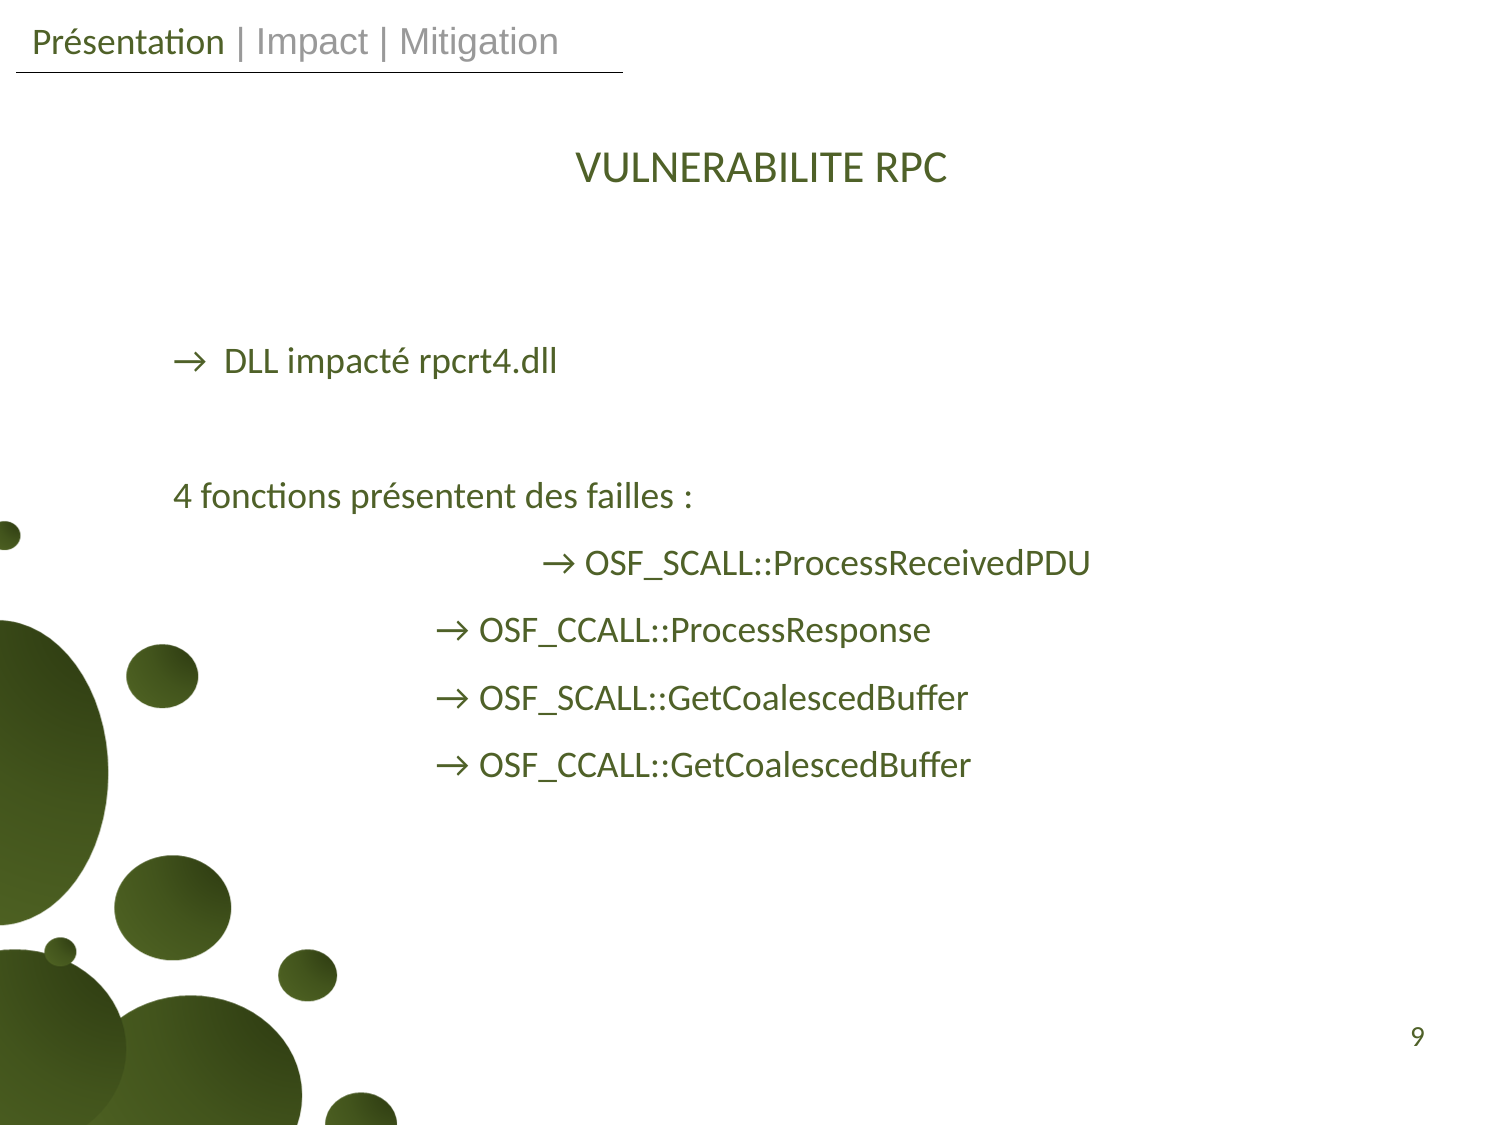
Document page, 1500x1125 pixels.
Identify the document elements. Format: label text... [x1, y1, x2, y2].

picture [0, 520, 398, 1125]
text_box VULNERABILITE RPC → DLL impacté rpcrt4.dll 4 fonctions présentent des failles : → OSF_SCALL::ProcessReceivedPDU → OSF_CCALL::ProcessResponse → OSF_SCALL::GetCoalescedBuffer → OSF_CCALL::GetCoalescedBuffer [173, 148, 1351, 845]
text_box Présentation | Impact | Mitigation [17, 13, 635, 72]
